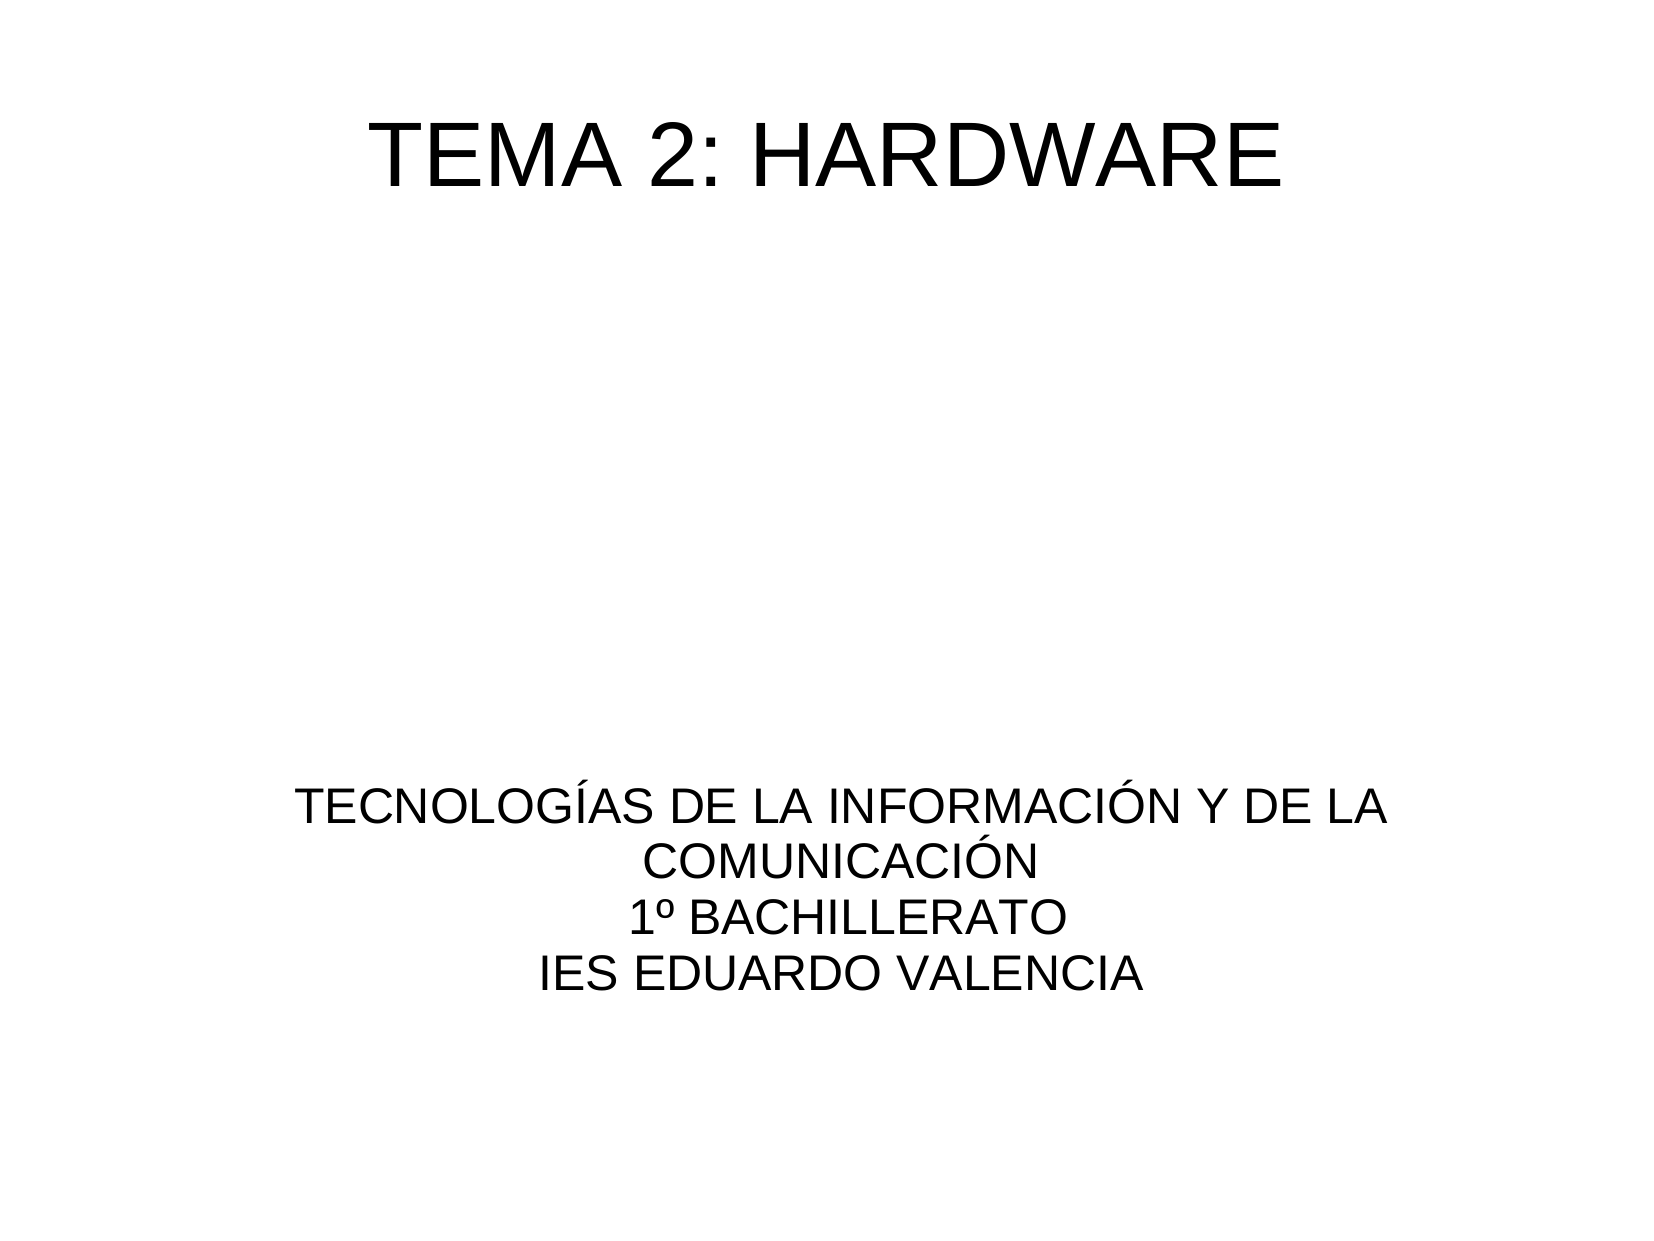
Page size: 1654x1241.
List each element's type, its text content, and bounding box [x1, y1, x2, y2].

title TEMA 2: HARDWARE [82, 56, 1571, 249]
text_box TECNOLOGÍAS DE LA INFORMACIÓN Y DE LA COMUNICACIÓN 1º BACHILLERATO IES EDUARDO VALENCIA [177, 767, 1506, 1006]
